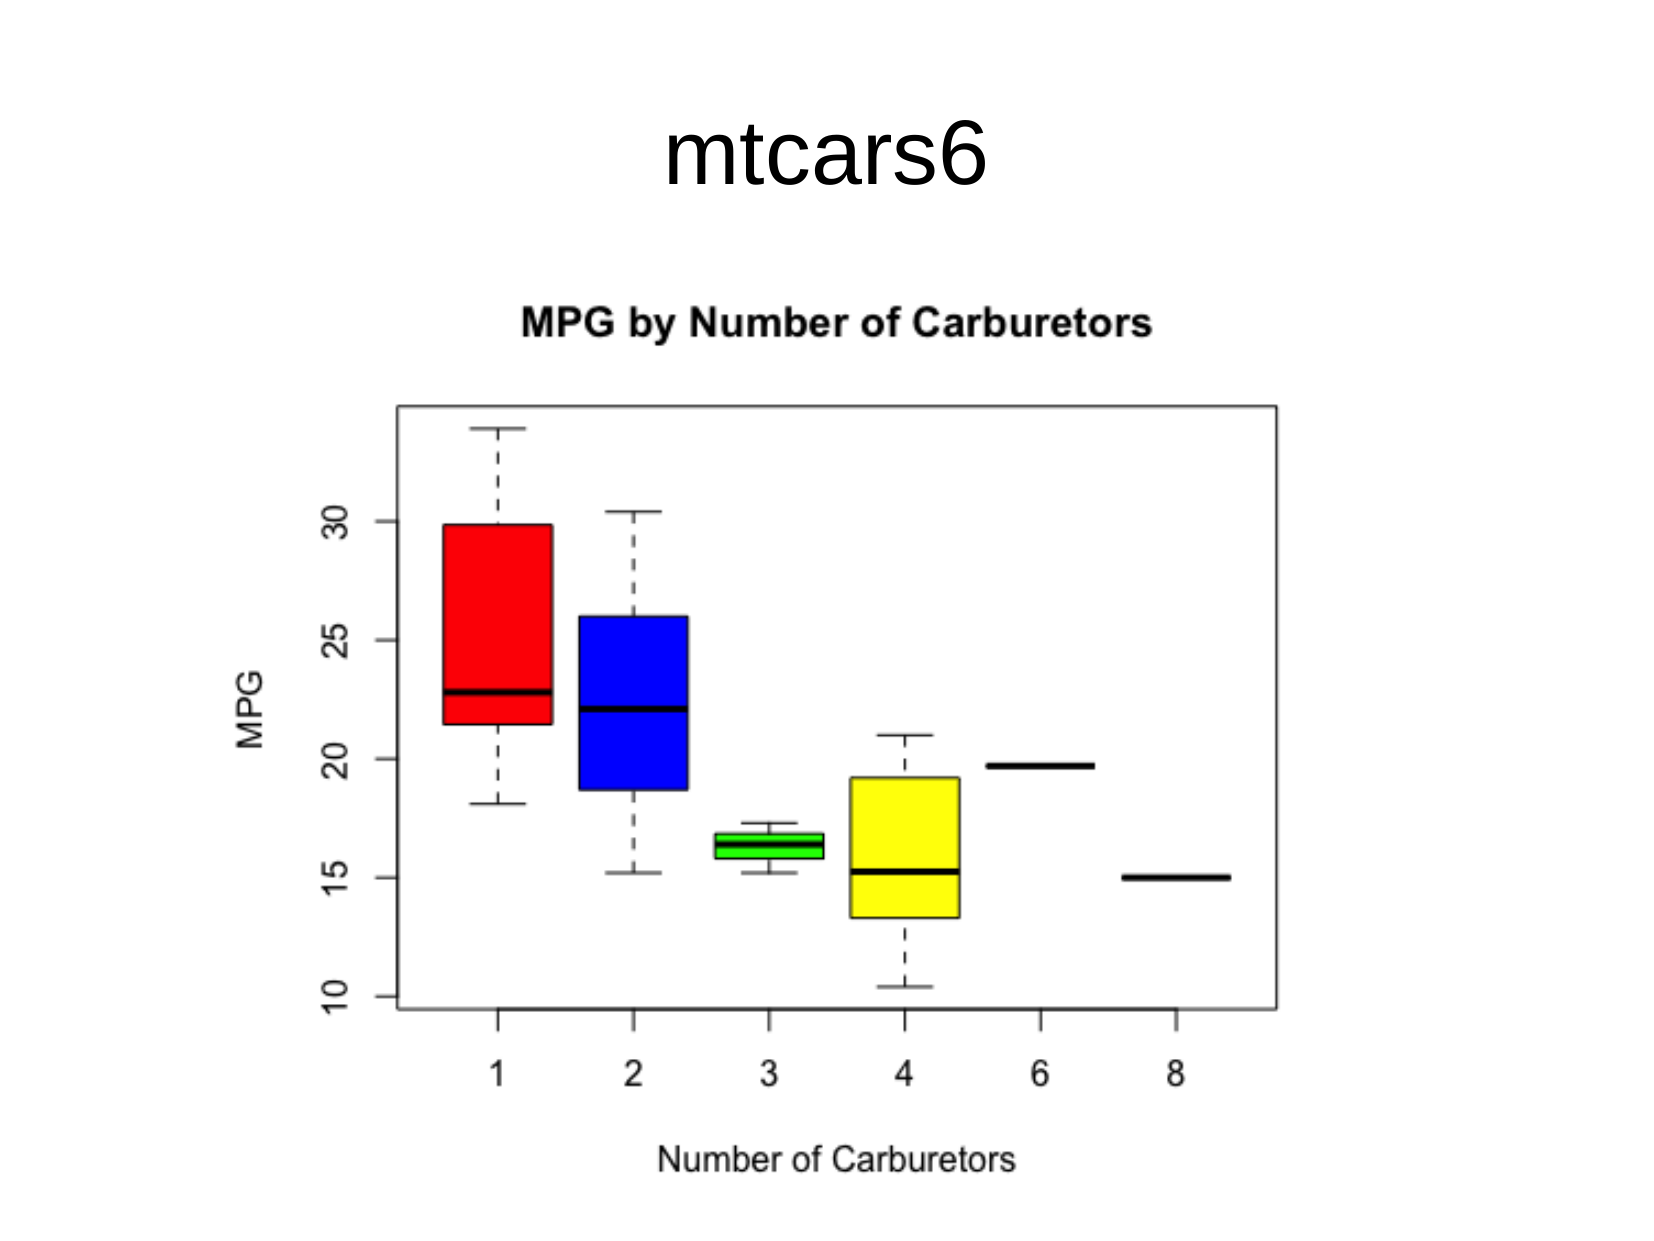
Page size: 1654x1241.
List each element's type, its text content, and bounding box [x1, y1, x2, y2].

picture [225, 234, 1366, 1225]
title mtcars6 [82, 49, 1571, 257]
